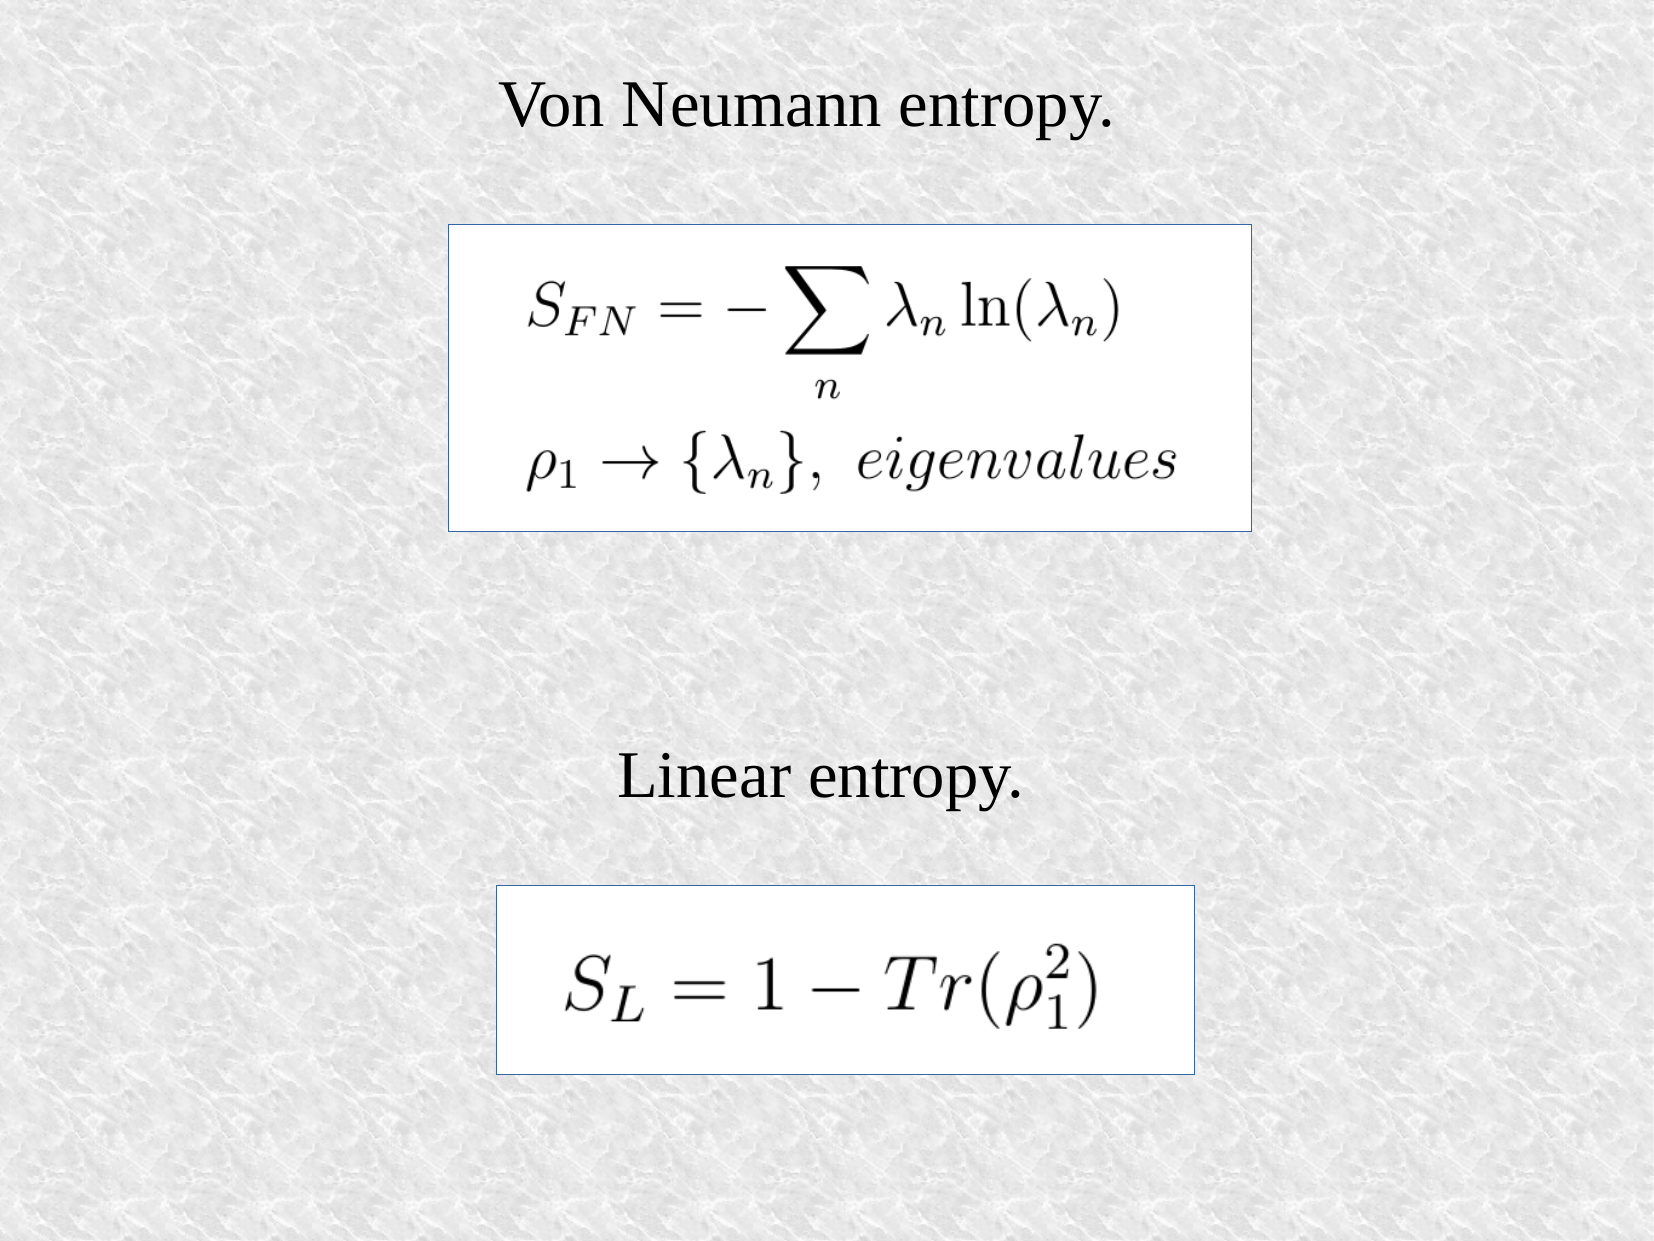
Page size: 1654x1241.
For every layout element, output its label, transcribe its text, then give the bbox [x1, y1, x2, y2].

text_box Linear entropy. [602, 730, 1063, 820]
text_box Von Neumann entropy. [484, 59, 1146, 179]
picture [0, 0, 1654, 1241]
